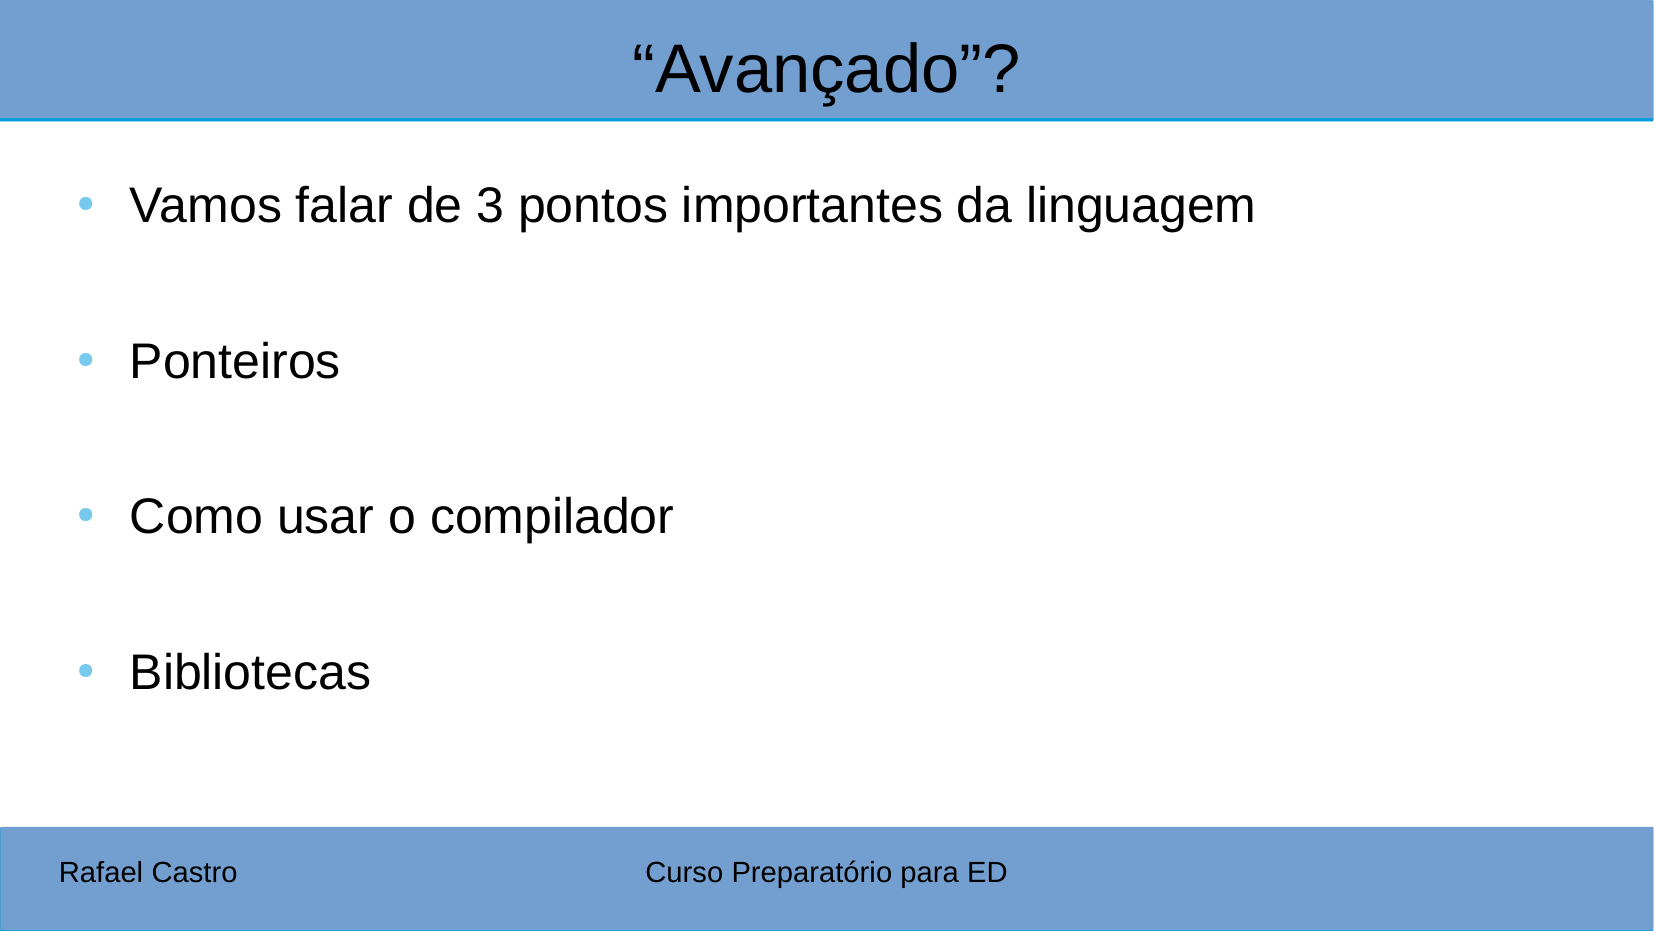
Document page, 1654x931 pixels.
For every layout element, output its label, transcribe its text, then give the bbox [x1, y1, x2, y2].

list Vamos falar de 3 pontos importantes da linguagem Ponteiros Como usar o compilador Bibliotecas [59, 177, 1595, 768]
title “Avançado”? [59, 29, 1595, 108]
